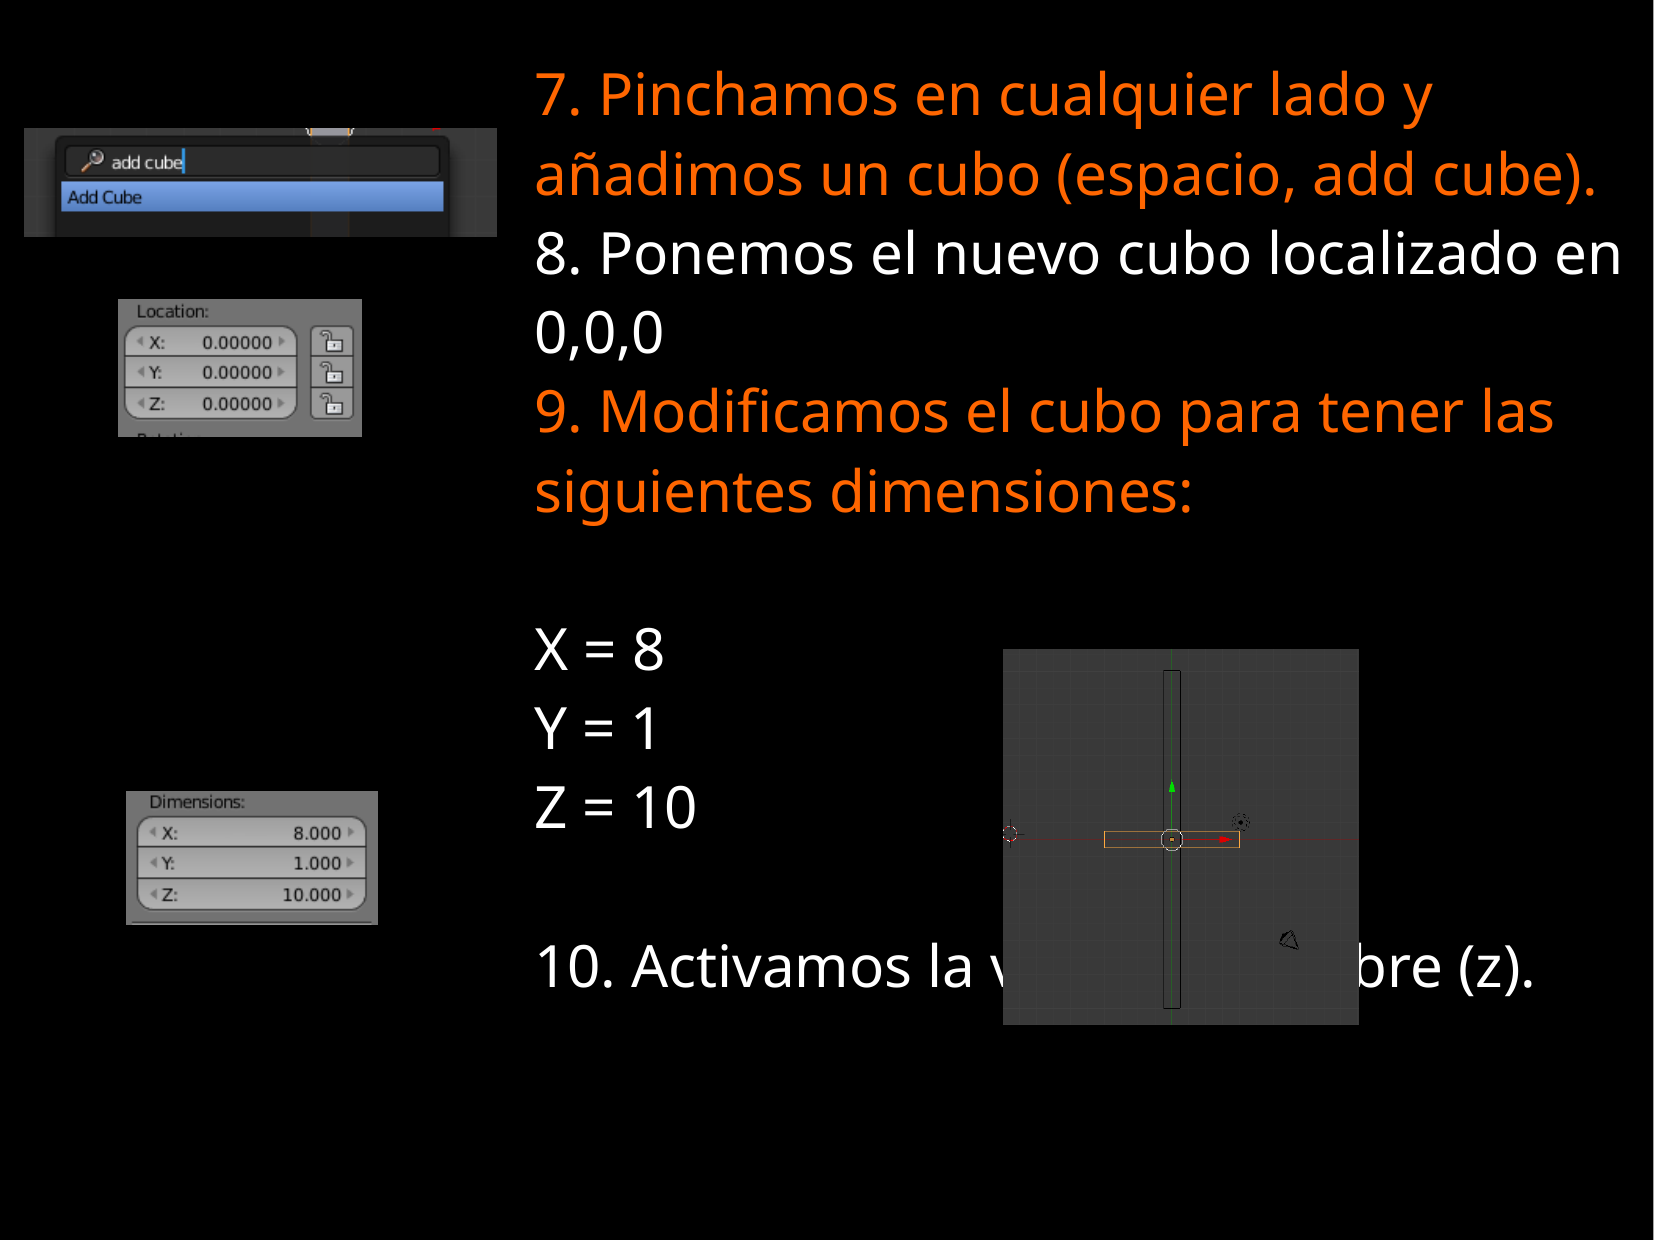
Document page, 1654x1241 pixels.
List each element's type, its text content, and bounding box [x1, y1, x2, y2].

text_box 7. Pinchamos en cualquier lado y añadimos un cubo (espacio, add cube). 8. Ponemos el nuevo cubo localizado en 0,0,0 9. Modificamos el cubo para tener las siguientes dimensiones: X = 8 Y = 1 Z = 10 10. Activamos la vista en alambre (z). [519, 46, 1642, 1210]
picture [126, 791, 378, 925]
picture [24, 128, 497, 237]
picture [118, 299, 362, 438]
picture [1003, 649, 1359, 1025]
